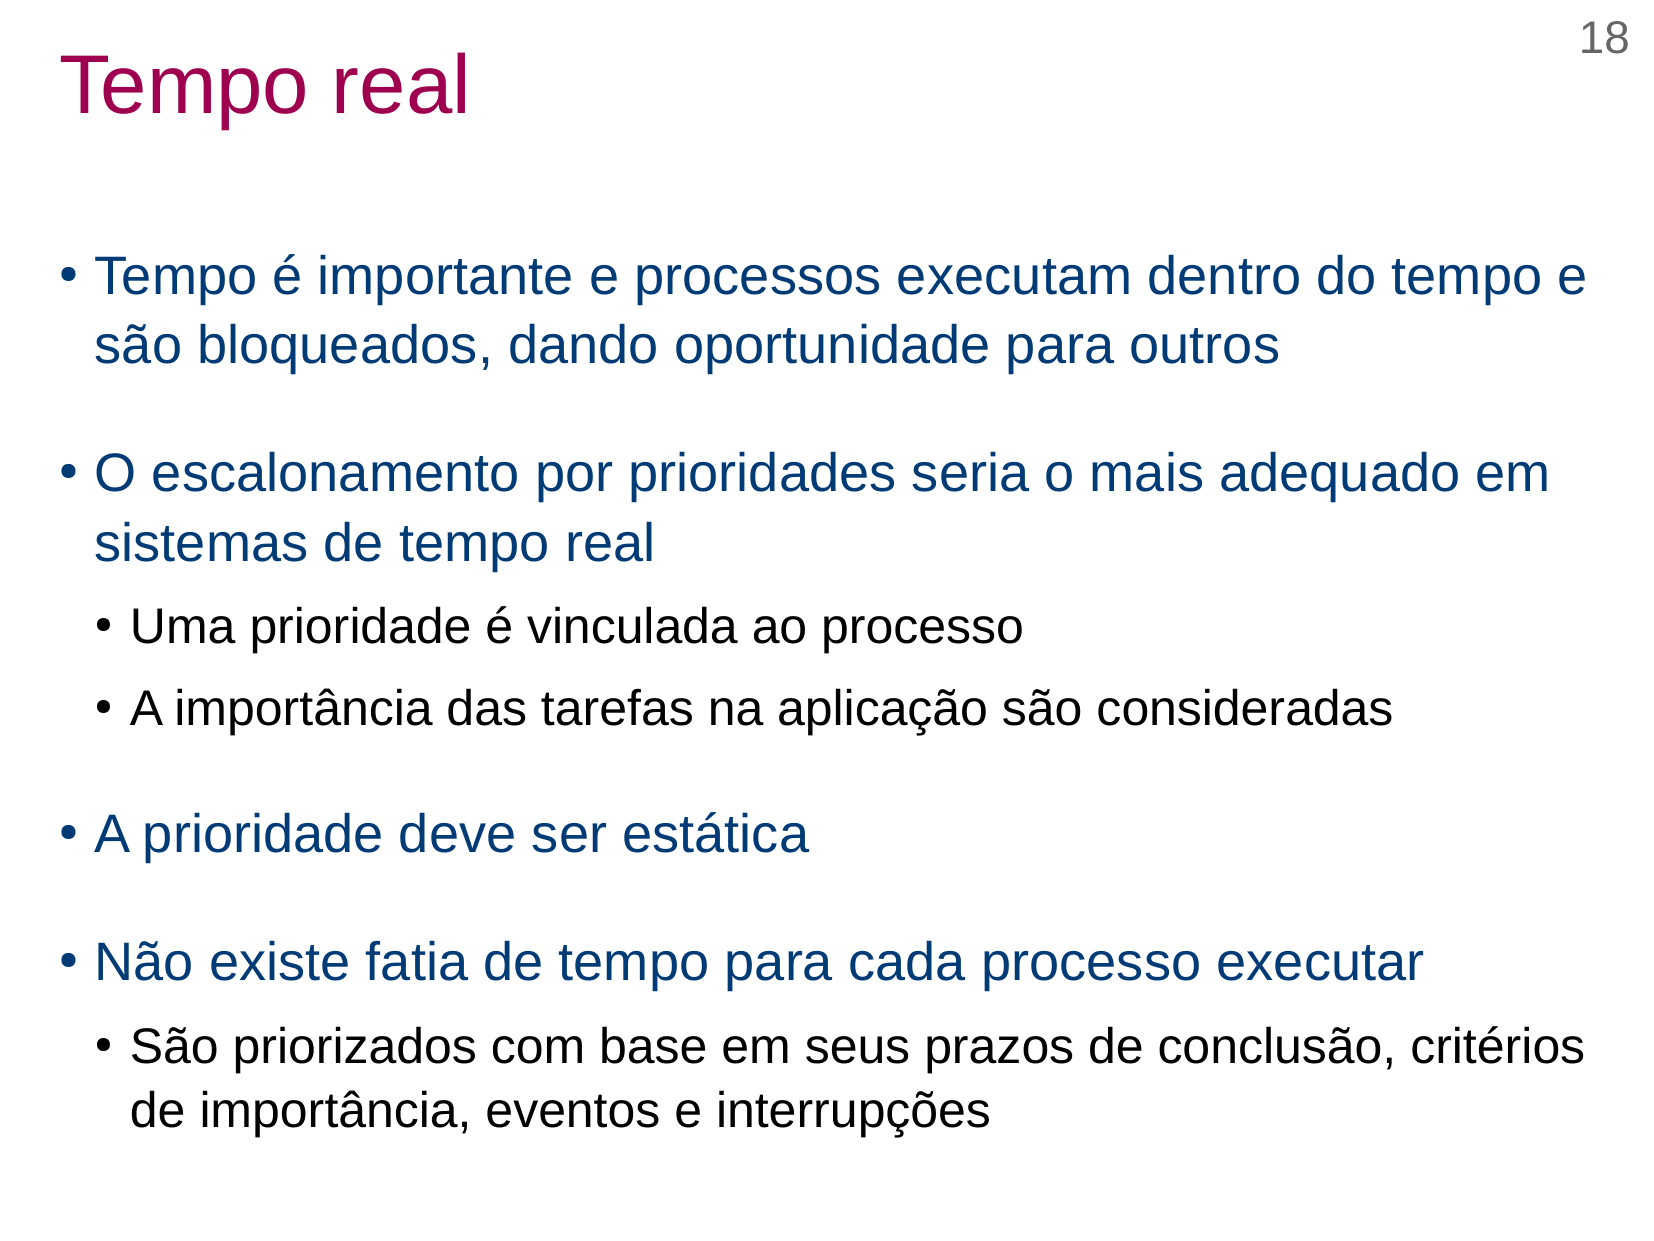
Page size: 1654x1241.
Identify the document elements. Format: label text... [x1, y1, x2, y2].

list Tempo é importante e processos executam dentro do tempo e são bloqueados, dando oportunidade para outros O escalonamento por prioridades seria o mais adequado em sistemas de tempo real Uma prioridade é vinculada ao processo A importância das tarefas na aplicação são consideradas A prioridade deve ser estática Não existe fatia de tempo para cada processo executar São priorizados com base em seus prazos de conclusão, critérios de importância, eventos e interrupções [59, 236, 1595, 1211]
title Tempo real [59, 29, 1595, 148]
